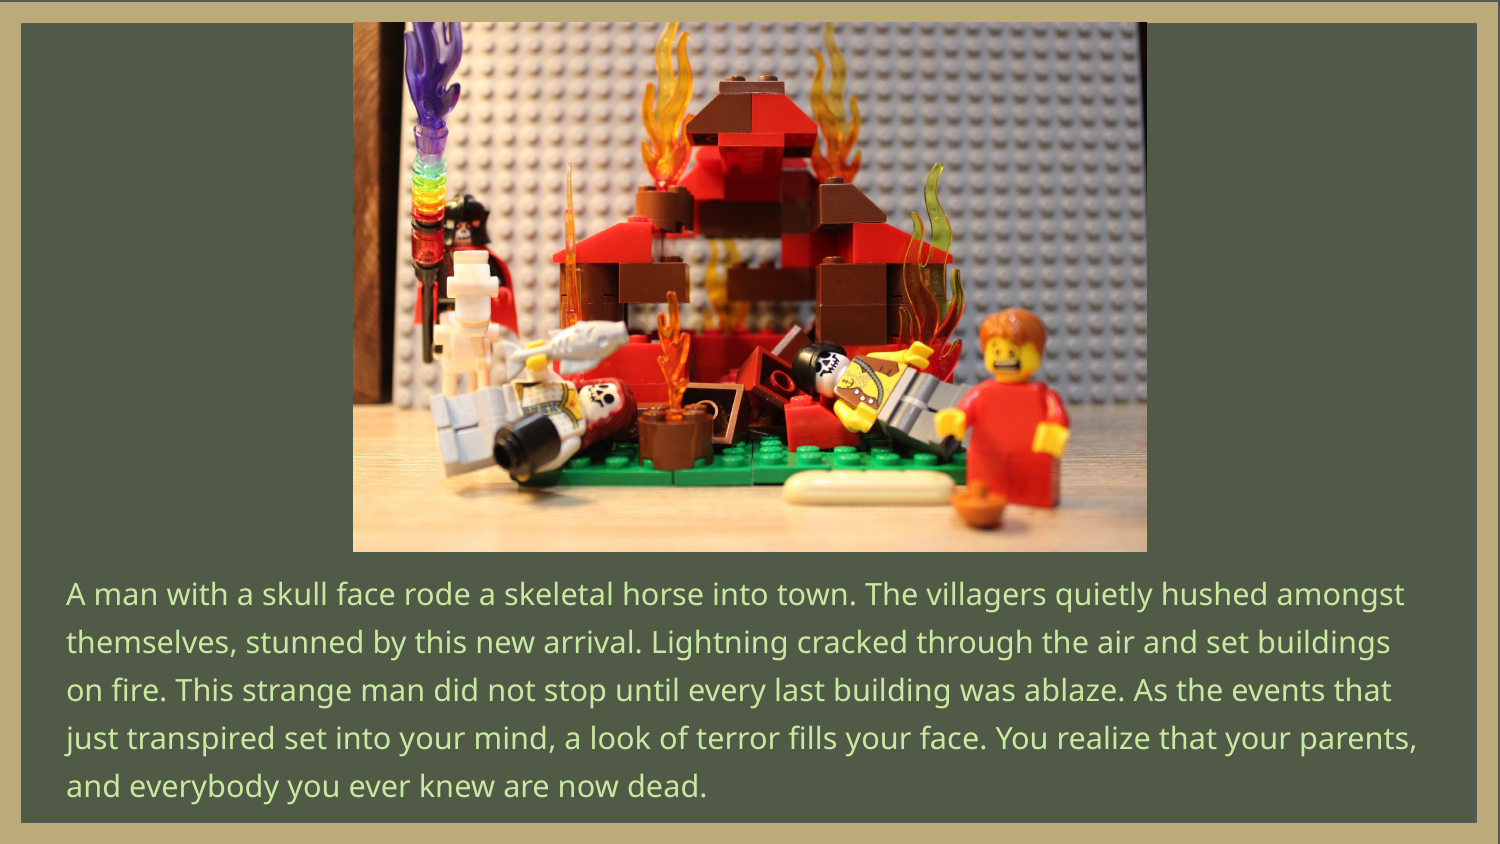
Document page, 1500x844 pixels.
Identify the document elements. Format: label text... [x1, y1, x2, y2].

picture [353, 22, 1147, 552]
list A man with a skull face rode a skeletal horse into town. The villagers quietly hushed amongst themselves, stunned by this new arrival. Lightning cracked through the air and set buildings on fire. This strange man did not stop until every last building was ablaze. As the events that just transpired set into your mind, a look of terror fills your face. You realize that your parents, and everybody you ever knew are now dead. [51, 551, 1449, 824]
